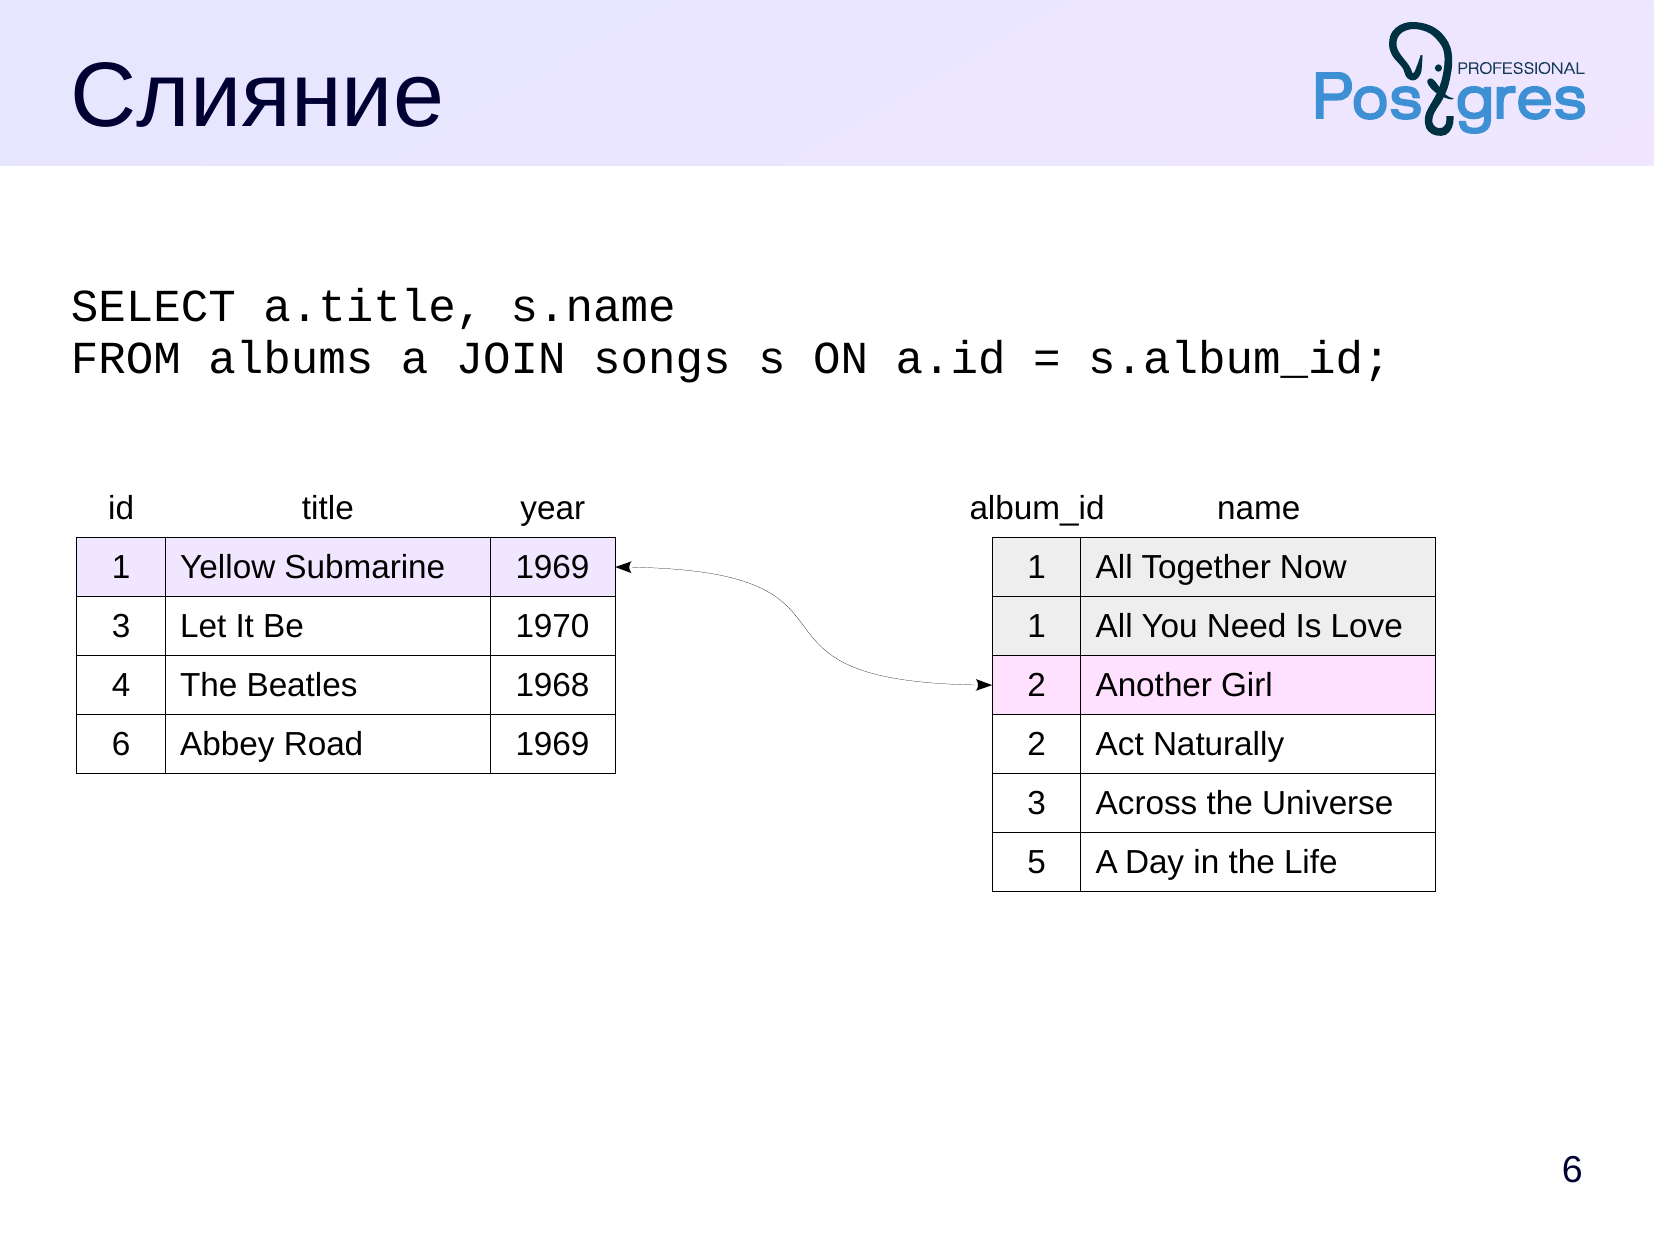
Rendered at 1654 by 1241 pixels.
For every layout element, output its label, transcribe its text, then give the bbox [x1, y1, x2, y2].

text_box A Day in the Life [1080, 833, 1436, 892]
text_box Act Naturally [1080, 714, 1436, 773]
text_box 5 [992, 833, 1080, 892]
text_box 4 [76, 656, 165, 715]
text_box Yellow Submarine [165, 537, 490, 597]
text_box year [490, 478, 616, 537]
text_box Abbey Road [165, 715, 490, 774]
text_box id [76, 478, 165, 537]
text_box The Beatles [165, 656, 490, 715]
text_box 1970 [490, 597, 616, 656]
text_box 6 [76, 715, 165, 774]
title Слияние [70, 43, 1241, 147]
list SELECT a.title, s.name FROM albums a JOIN songs s ON a.id = s.album_id; [70, 283, 1583, 1141]
text_box 1968 [490, 656, 616, 715]
text_box name [1082, 478, 1436, 537]
text_box 1 [992, 537, 1080, 596]
text_box album_id [993, 478, 1082, 537]
text_box 1969 [490, 715, 616, 774]
text_box title [165, 478, 490, 537]
text_box 3 [992, 773, 1080, 833]
text_box Let It Be [165, 597, 490, 656]
text_box 3 [76, 597, 165, 656]
text_box 2 [992, 656, 1080, 714]
text_box All Together Now [1080, 537, 1436, 596]
text_box 1 [76, 537, 165, 597]
text_box 1 [992, 596, 1080, 656]
text_box All You Need Is Love [1080, 596, 1436, 656]
text_box Across the Universe [1080, 773, 1436, 833]
text_box 1969 [490, 537, 616, 597]
text_box Another Girl [1080, 656, 1436, 714]
text_box 2 [992, 714, 1080, 773]
